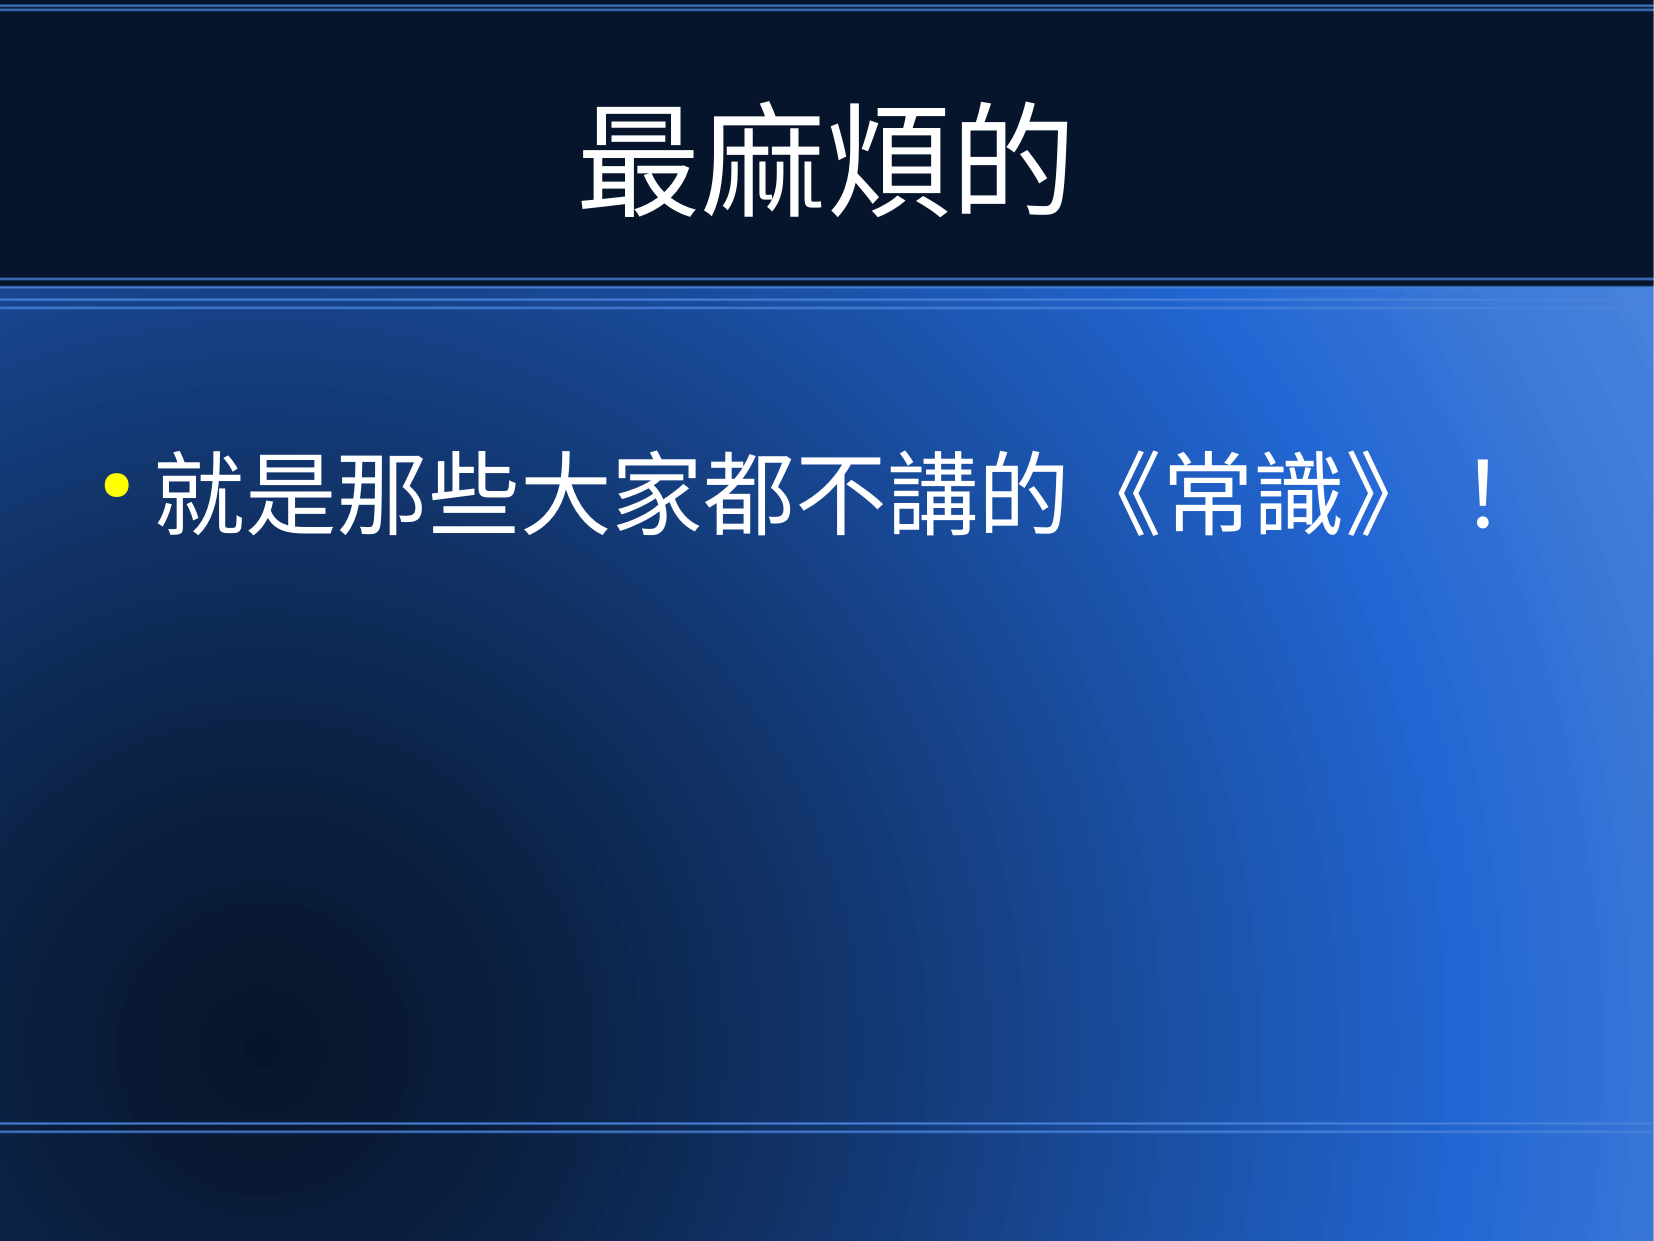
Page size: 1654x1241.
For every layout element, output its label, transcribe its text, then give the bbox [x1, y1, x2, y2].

picture [0, 0, 1654, 1241]
title 最麻煩的 [82, 49, 1571, 257]
list 就是那些大家都不講的《常識》！ [82, 355, 1571, 1241]
